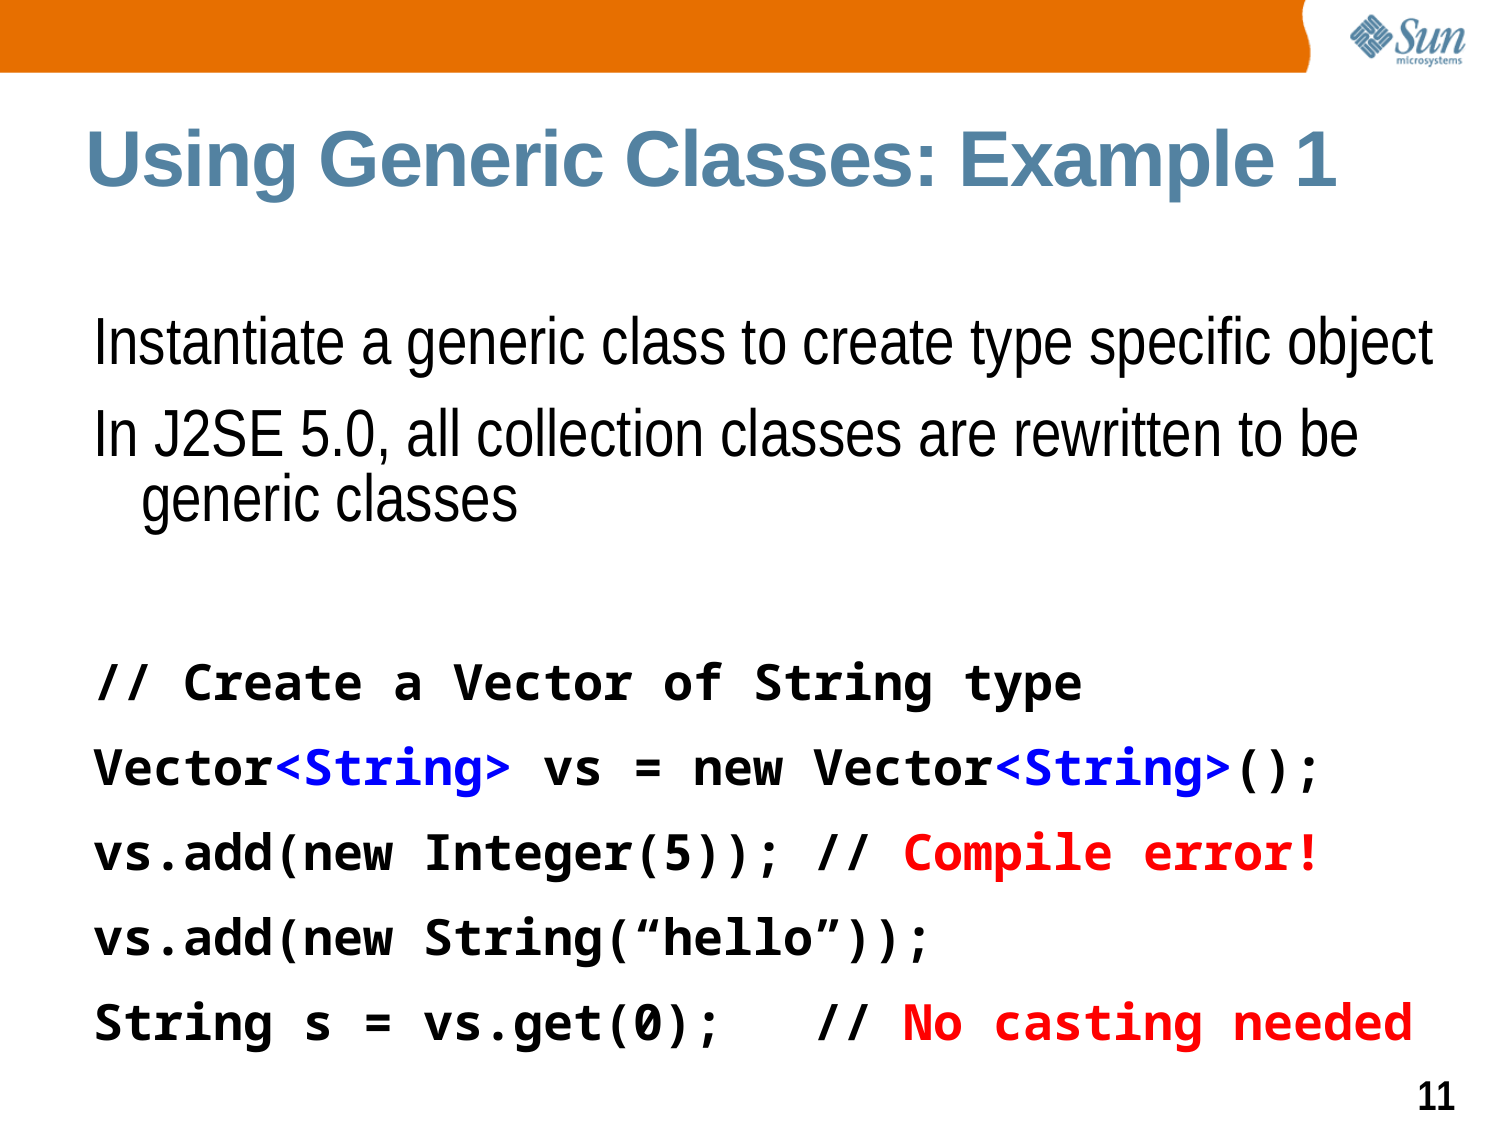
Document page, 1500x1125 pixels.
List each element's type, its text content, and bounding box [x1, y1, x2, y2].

picture [0, 0, 1500, 75]
title Using Generic Classes: Example 1 [85, 122, 1448, 265]
list Instantiate a generic class to create type specific object In J2SE 5.0, all collection classes are rewritten to be generic classes // Create a Vector of String type Vector<String> vs = new Vector<String>(); vs.add(new Integer(5)); // Compile error! vs.add(new String(“hello”)); String s = vs.get(0); // No casting needed [73, 311, 1453, 1125]
